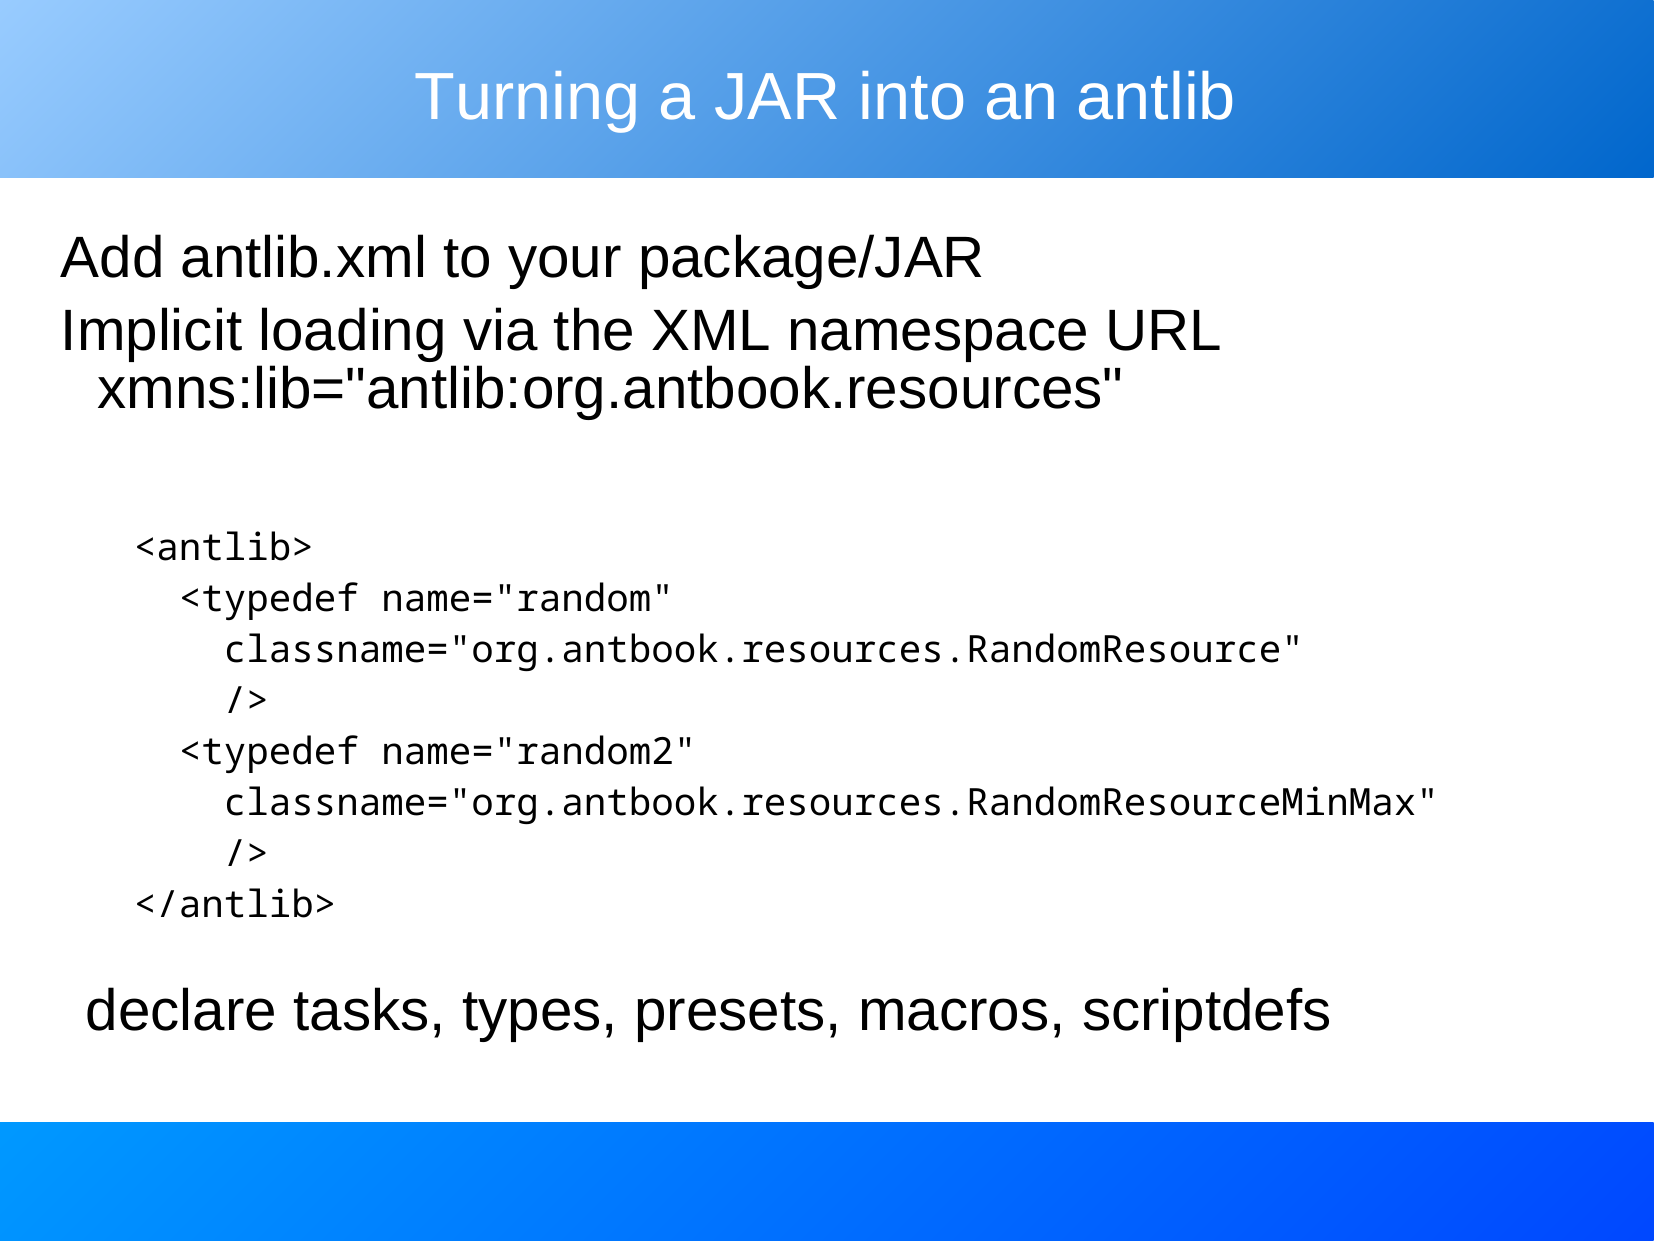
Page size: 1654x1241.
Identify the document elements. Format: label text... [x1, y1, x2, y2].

list Add antlib.xml to your package/JAR Implicit loading via the XML namespace URL xmns:lib="antlib:org.antbook.resources" [60, 230, 1565, 515]
title Turning a JAR into an antlib [162, 59, 1489, 148]
text_box <antlib> <typedef name="random" classname="org.antbook.resources.RandomResource" /> <typedef name="random2" classname="org.antbook.resources.RandomResourceMinMax" /> </antlib> [119, 567, 1454, 883]
text_box declare tasks, types, presets, macros, scriptdefs [85, 983, 1401, 1049]
